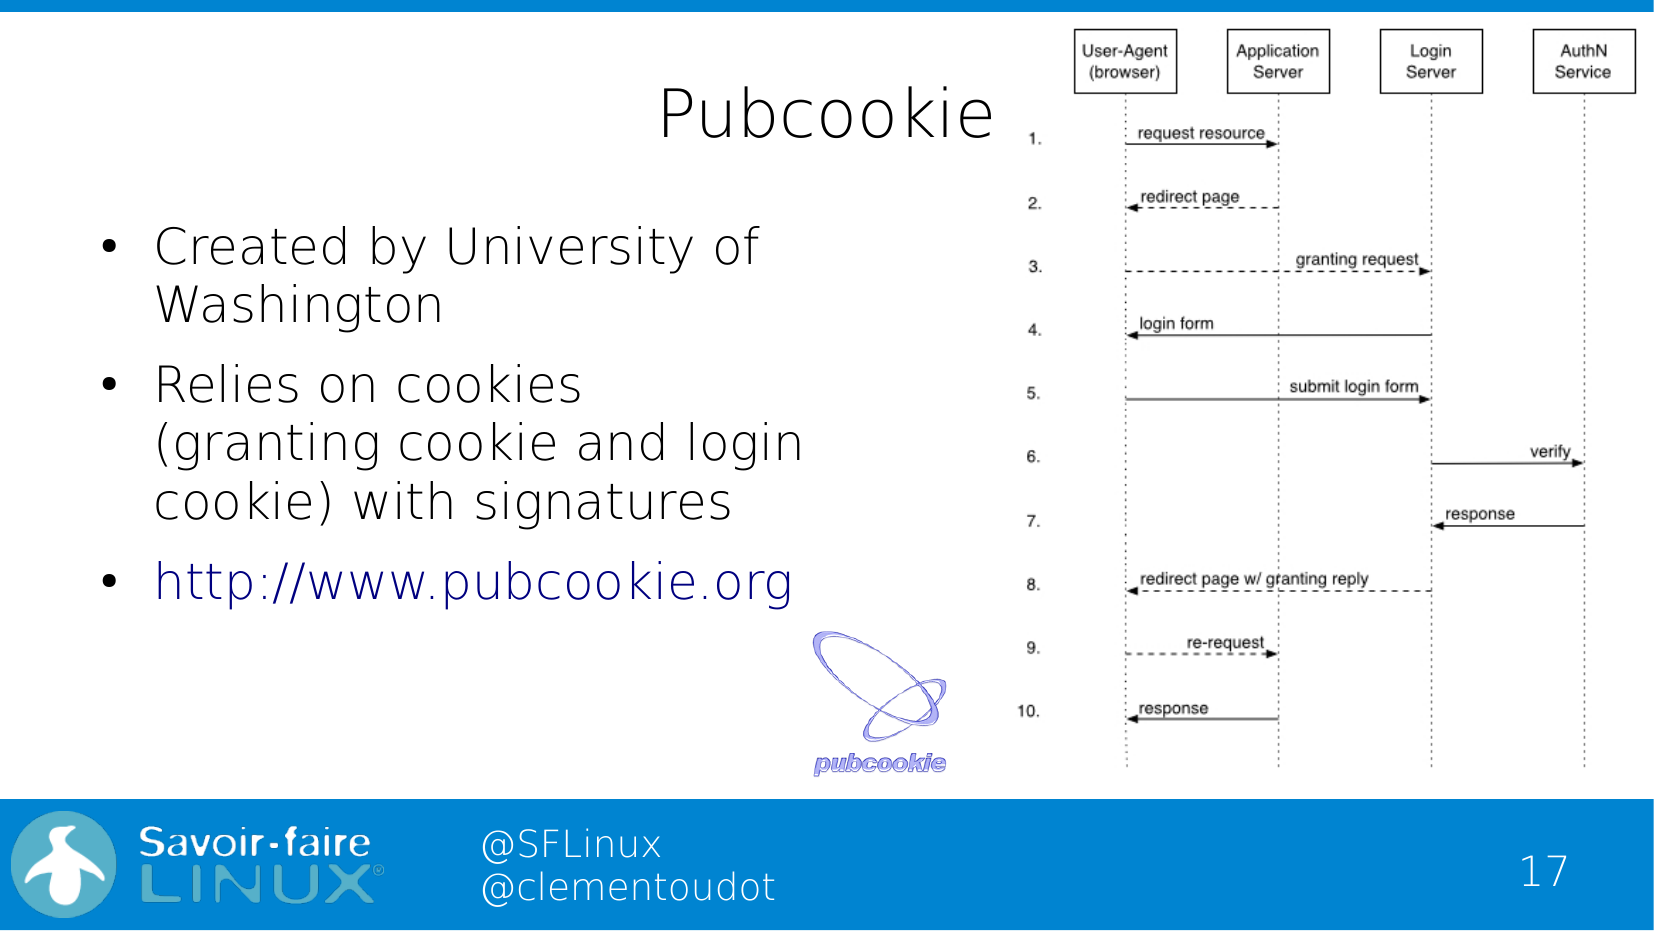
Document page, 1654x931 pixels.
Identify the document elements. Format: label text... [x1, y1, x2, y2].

picture [11, 811, 384, 918]
list Created by University of Washington Relies on cookies (granting cookie and login cookie) with signatures http://www.pubcookie.org [82, 217, 809, 758]
title Pubcookie [82, 37, 1002, 193]
picture [803, 625, 957, 780]
picture [1002, 22, 1642, 780]
